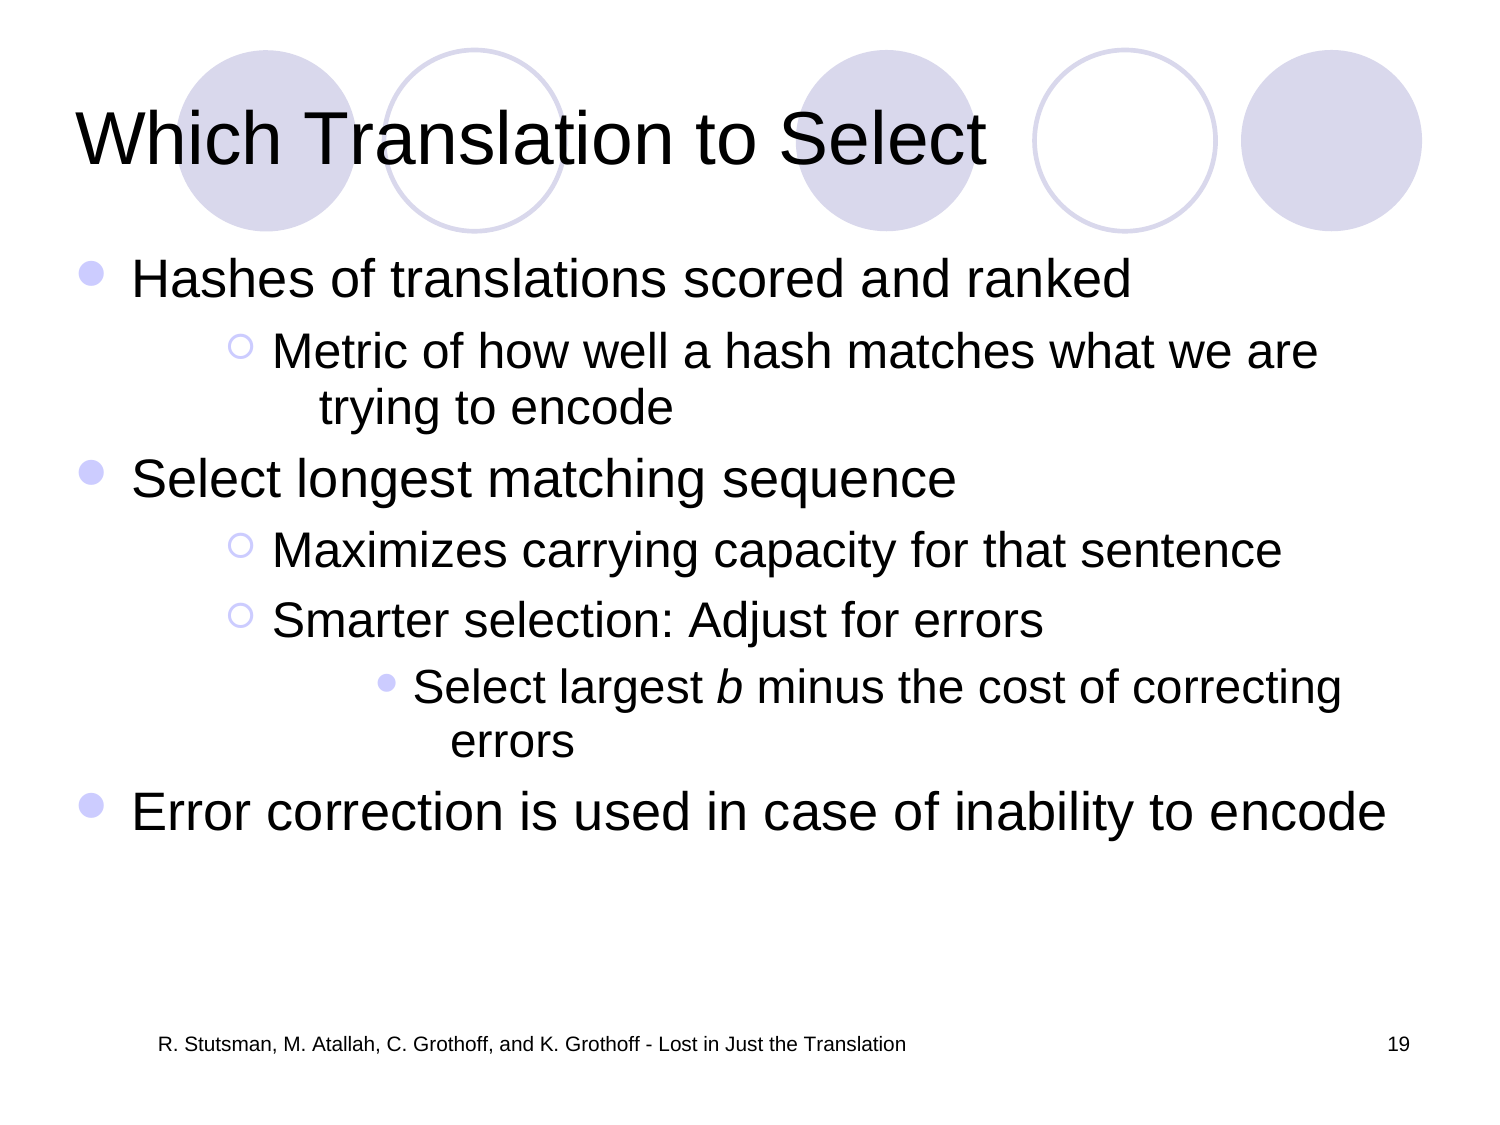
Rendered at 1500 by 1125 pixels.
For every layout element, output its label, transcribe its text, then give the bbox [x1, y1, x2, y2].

title Which Translation to Select [75, 45, 1426, 233]
list Hashes of translations scored and ranked Metric of how well a hash matches what we are trying to encode Select longest matching sequence Maximizes carrying capacity for that sentence Smarter selection: Adjust for errors Select largest b minus the cost of correcting errors Error correction is used in case of inability to encode [75, 248, 1426, 993]
